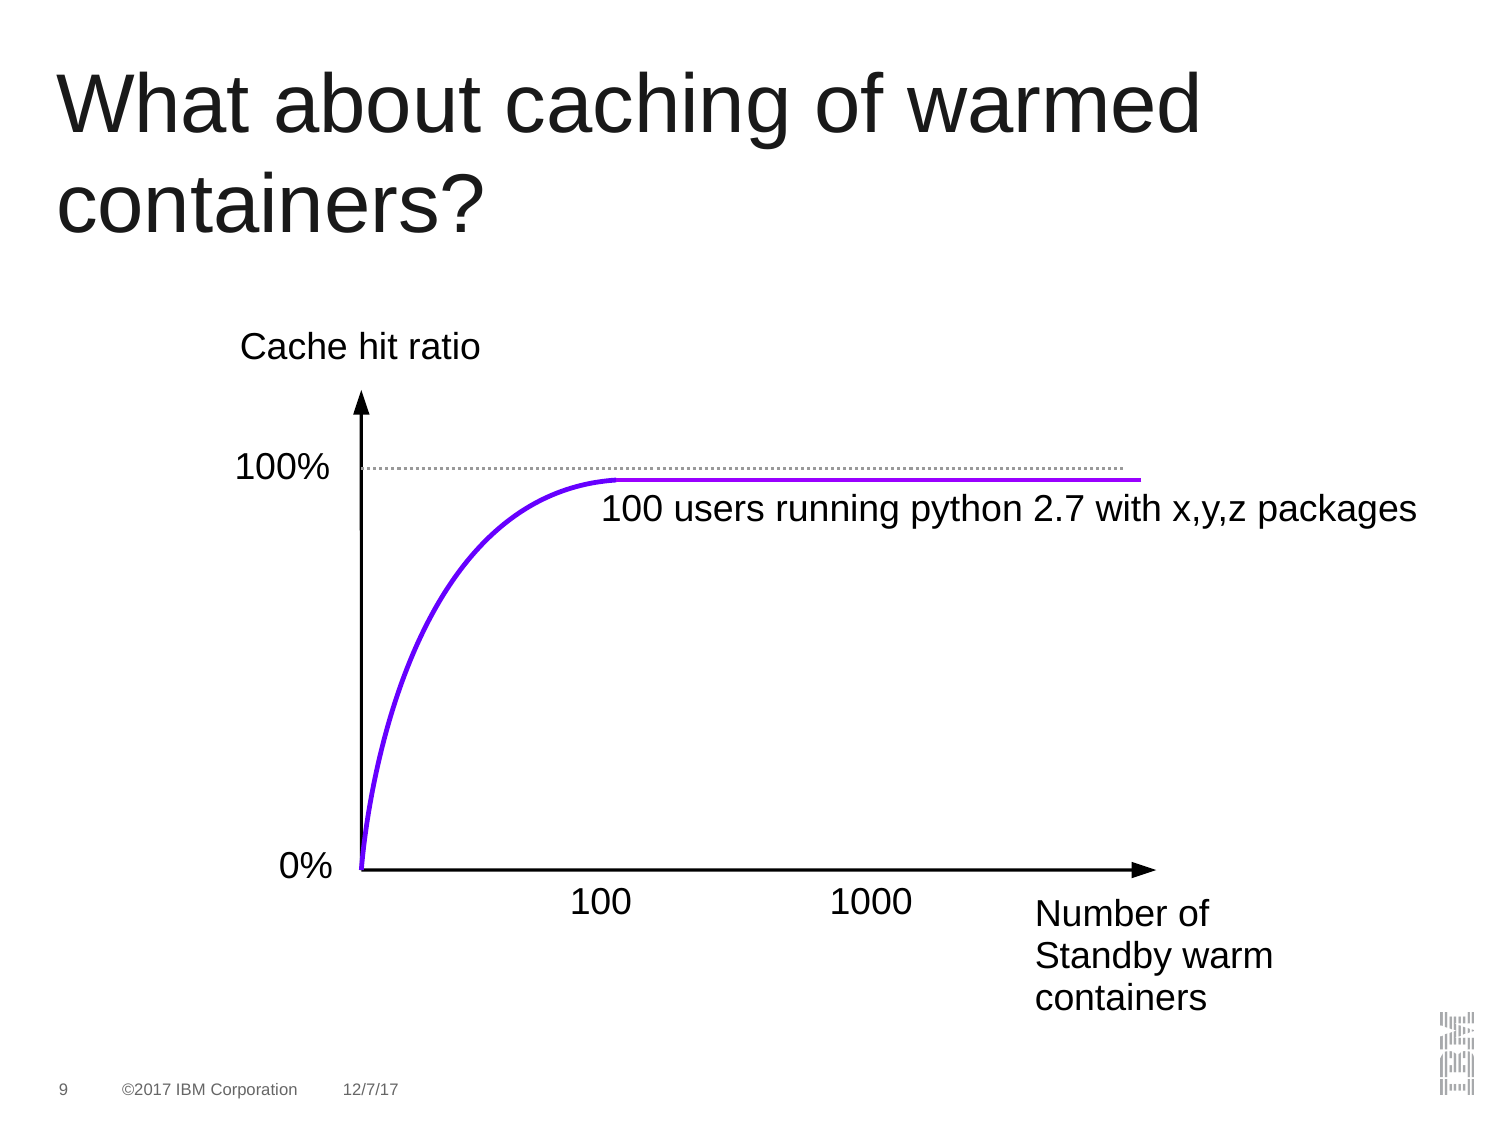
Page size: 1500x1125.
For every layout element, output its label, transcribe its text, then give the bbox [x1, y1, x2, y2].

text_box 1000 [814, 873, 938, 931]
text_box Number of Standby warm containers [1020, 885, 1289, 1026]
text_box Cache hit ratio [225, 318, 511, 379]
text_box 0% [264, 837, 348, 894]
text_box 100 users running python 2.7 with x,y,z packages [586, 480, 1433, 538]
text_box 100% [219, 438, 346, 511]
text_box 100 [555, 873, 658, 931]
picture [1440, 1012, 1474, 1095]
text_box What about caching of warmed containers? [56, 49, 1440, 200]
